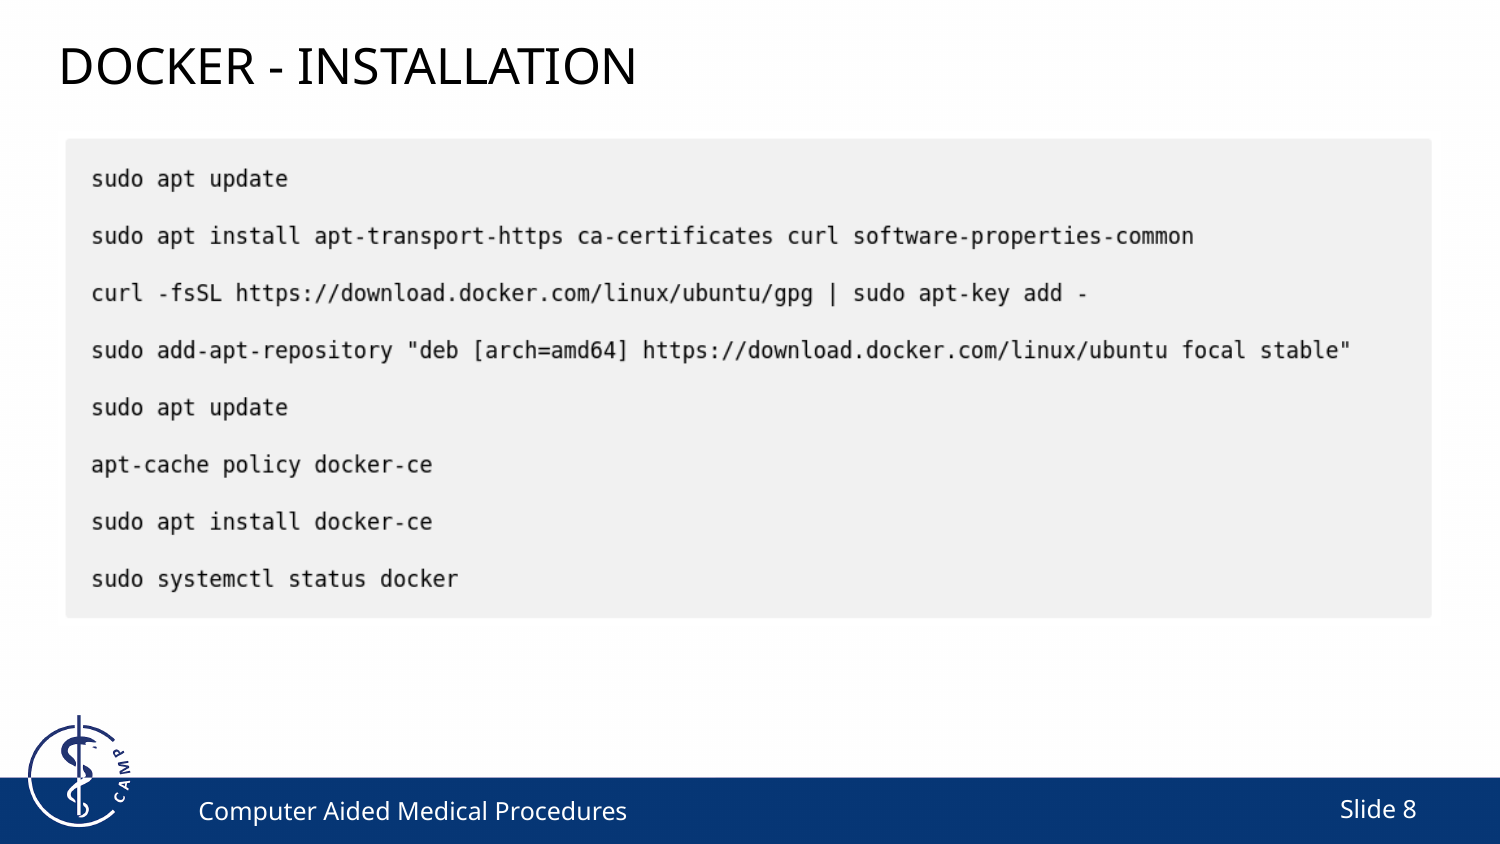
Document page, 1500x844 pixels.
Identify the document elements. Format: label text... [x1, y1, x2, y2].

picture [0, 0, 1500, 844]
title DOCKER - INSTALLATION [58, 28, 1438, 104]
text_box Slide <number> [1325, 778, 1500, 844]
list [58, 131, 1441, 760]
text_box Computer Aided Medical Procedures [183, 778, 800, 844]
